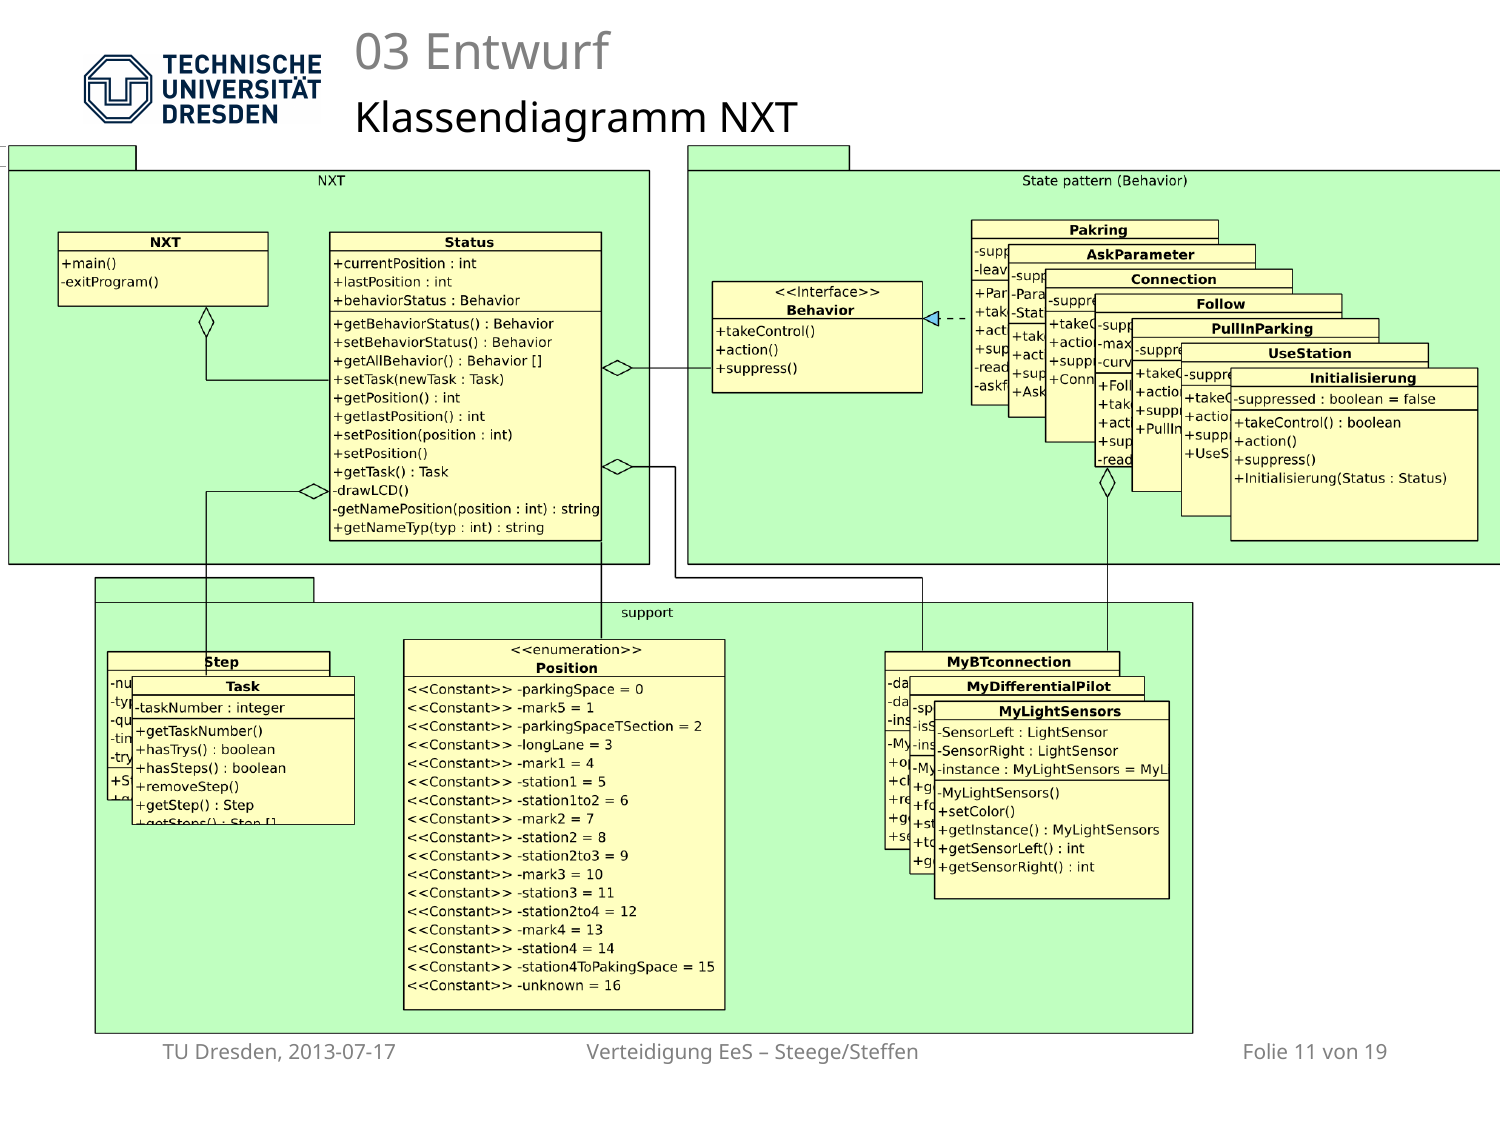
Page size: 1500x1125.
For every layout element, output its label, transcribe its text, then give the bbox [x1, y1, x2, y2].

picture [6, 143, 1500, 1039]
text_box Klassendiagramm NXT [354, 85, 1500, 143]
picture [83, 54, 321, 124]
title 03 Entwurf [354, 12, 1500, 85]
